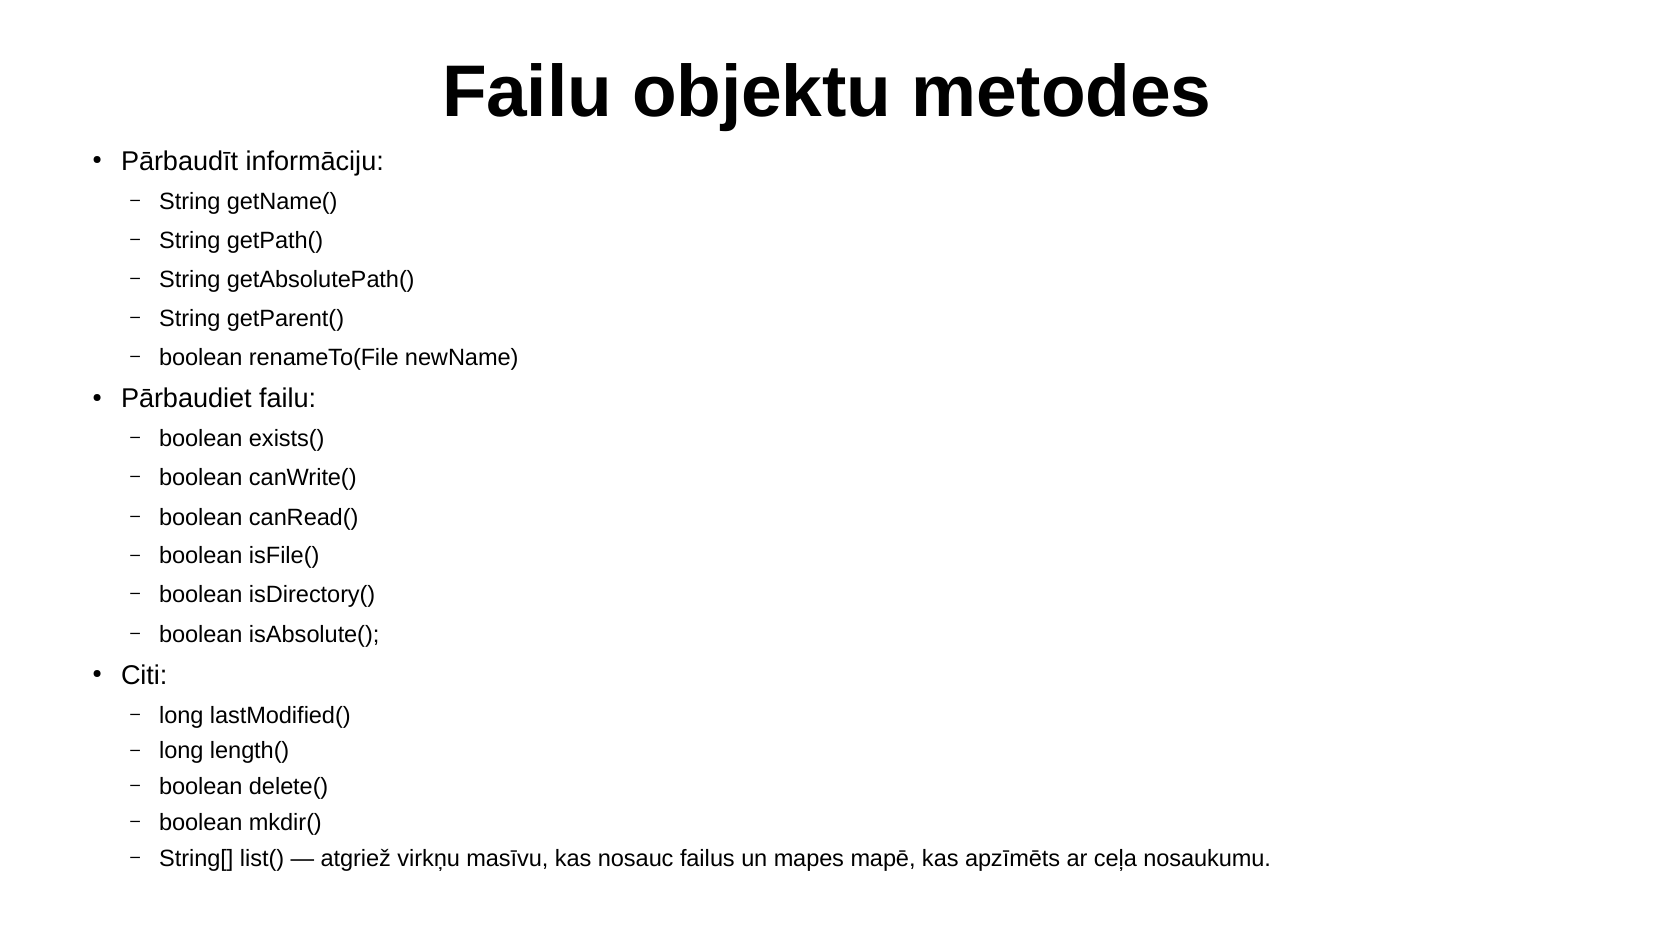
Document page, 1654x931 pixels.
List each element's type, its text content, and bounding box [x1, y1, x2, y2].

list Pārbaudīt informāciju: String getName() String getPath() String getAbsolutePath() String getParent() boolean renameTo(File newName) Pārbaudiet failu: boolean exists() boolean canWrite() boolean canRead() boolean isFile() boolean isDirectory() boolean isAbsolute(); Citi: long lastModified() long length() boolean delete() boolean mkdir() String[] list() — atgriež virkņu masīvu, kas nosauc failus un mapes mapē, kas apzīmēts ar ceļa nosaukumu. [82, 146, 1548, 877]
title Failu objektu metodes [82, 37, 1571, 147]
